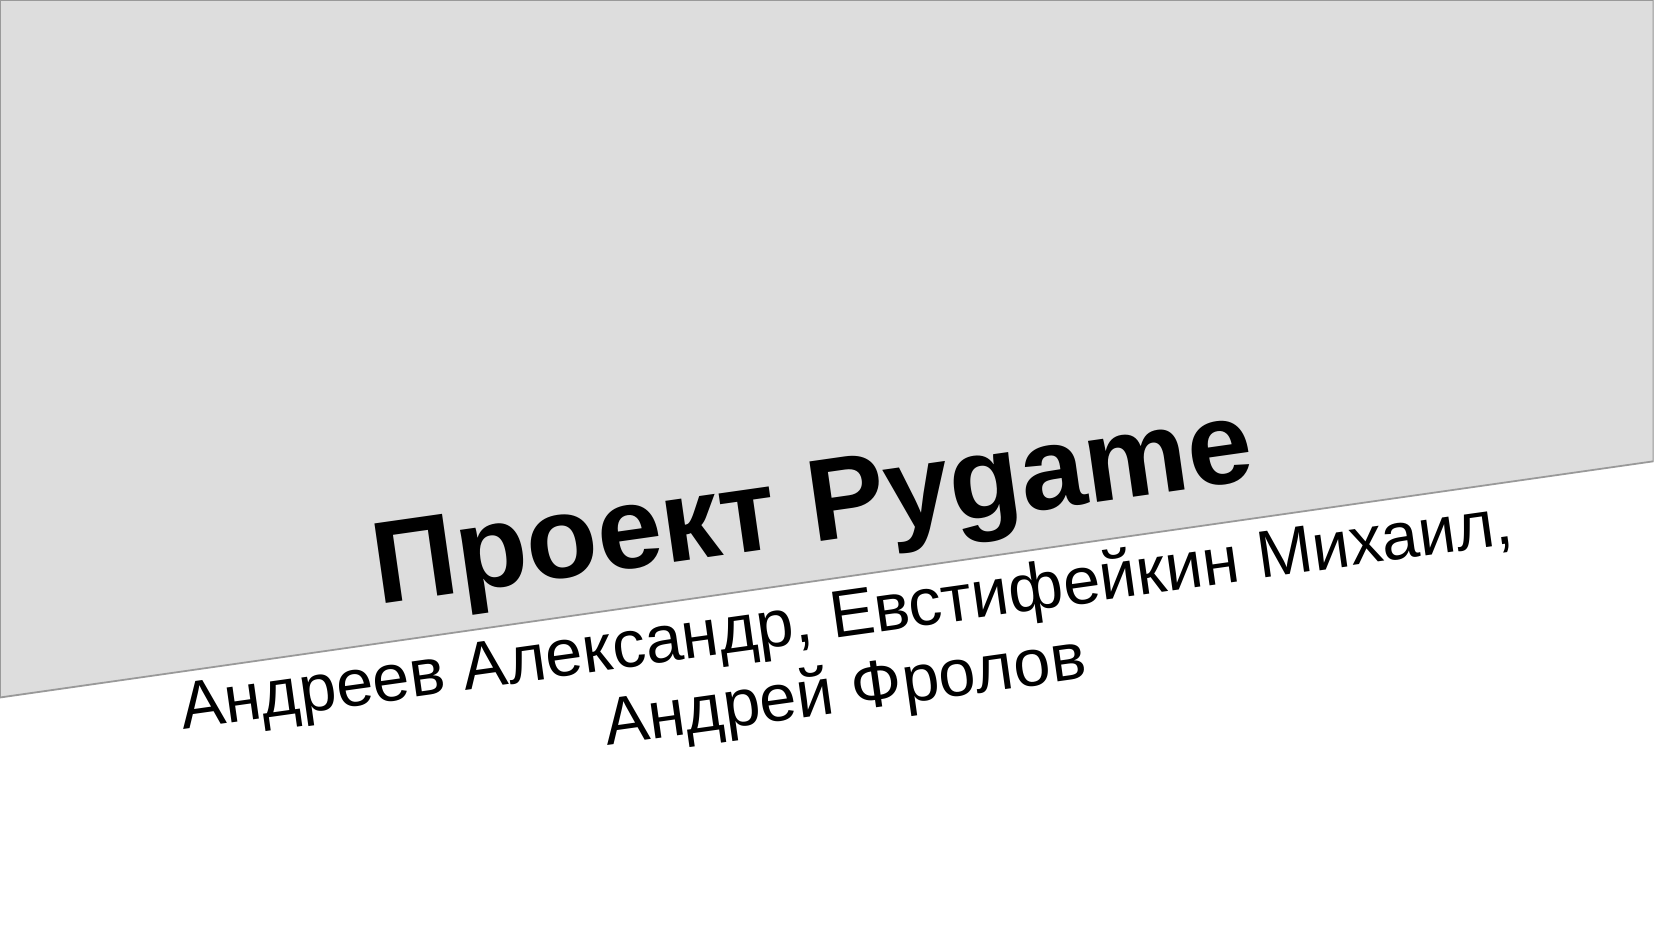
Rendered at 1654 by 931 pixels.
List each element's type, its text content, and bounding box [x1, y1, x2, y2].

text_box Андреев Александр, Евстифейкин Михаил, Андрей Фролов [114, 476, 1565, 827]
title Проект Pygame [62, 267, 1562, 737]
